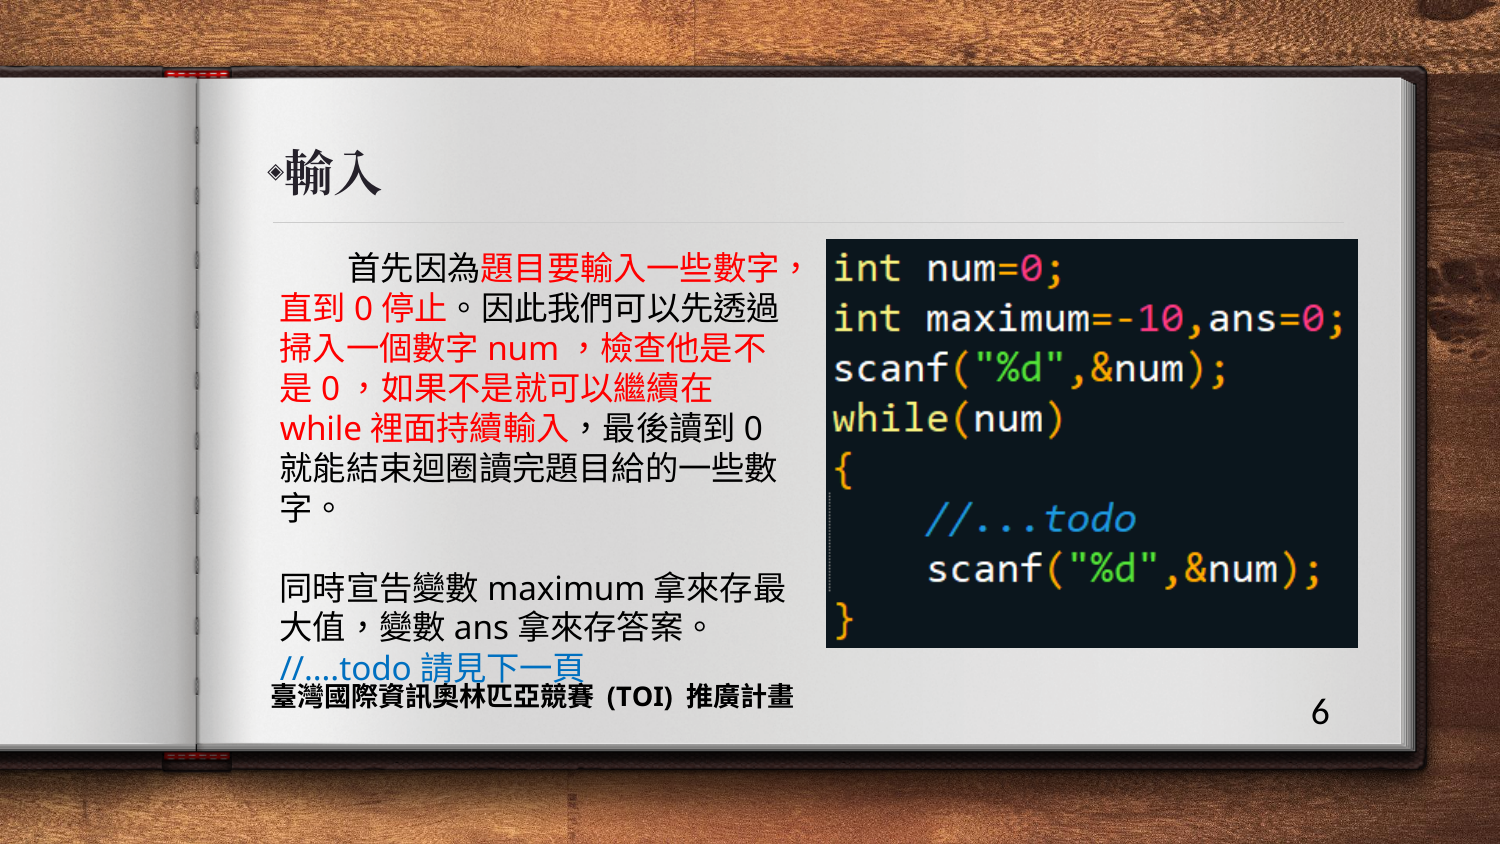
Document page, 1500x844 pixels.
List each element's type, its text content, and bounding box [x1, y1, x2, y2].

text_box [1295, 672, 1386, 737]
list 輸入 [252, 126, 1194, 216]
picture [826, 239, 1358, 648]
text_box 首先因為題目要輸入一些數字，直到0停止。因此我們可以先透過掃入一個數字num，檢查他是不是0，如果不是就可以繼續在while裡面持續輸入，最後讀到0就能結束迴圈讀完題目給的一些數字。 同時宣告變數maximum拿來存最大值，變數ans拿來存答案。 //….todo請見下一頁 [264, 239, 807, 659]
